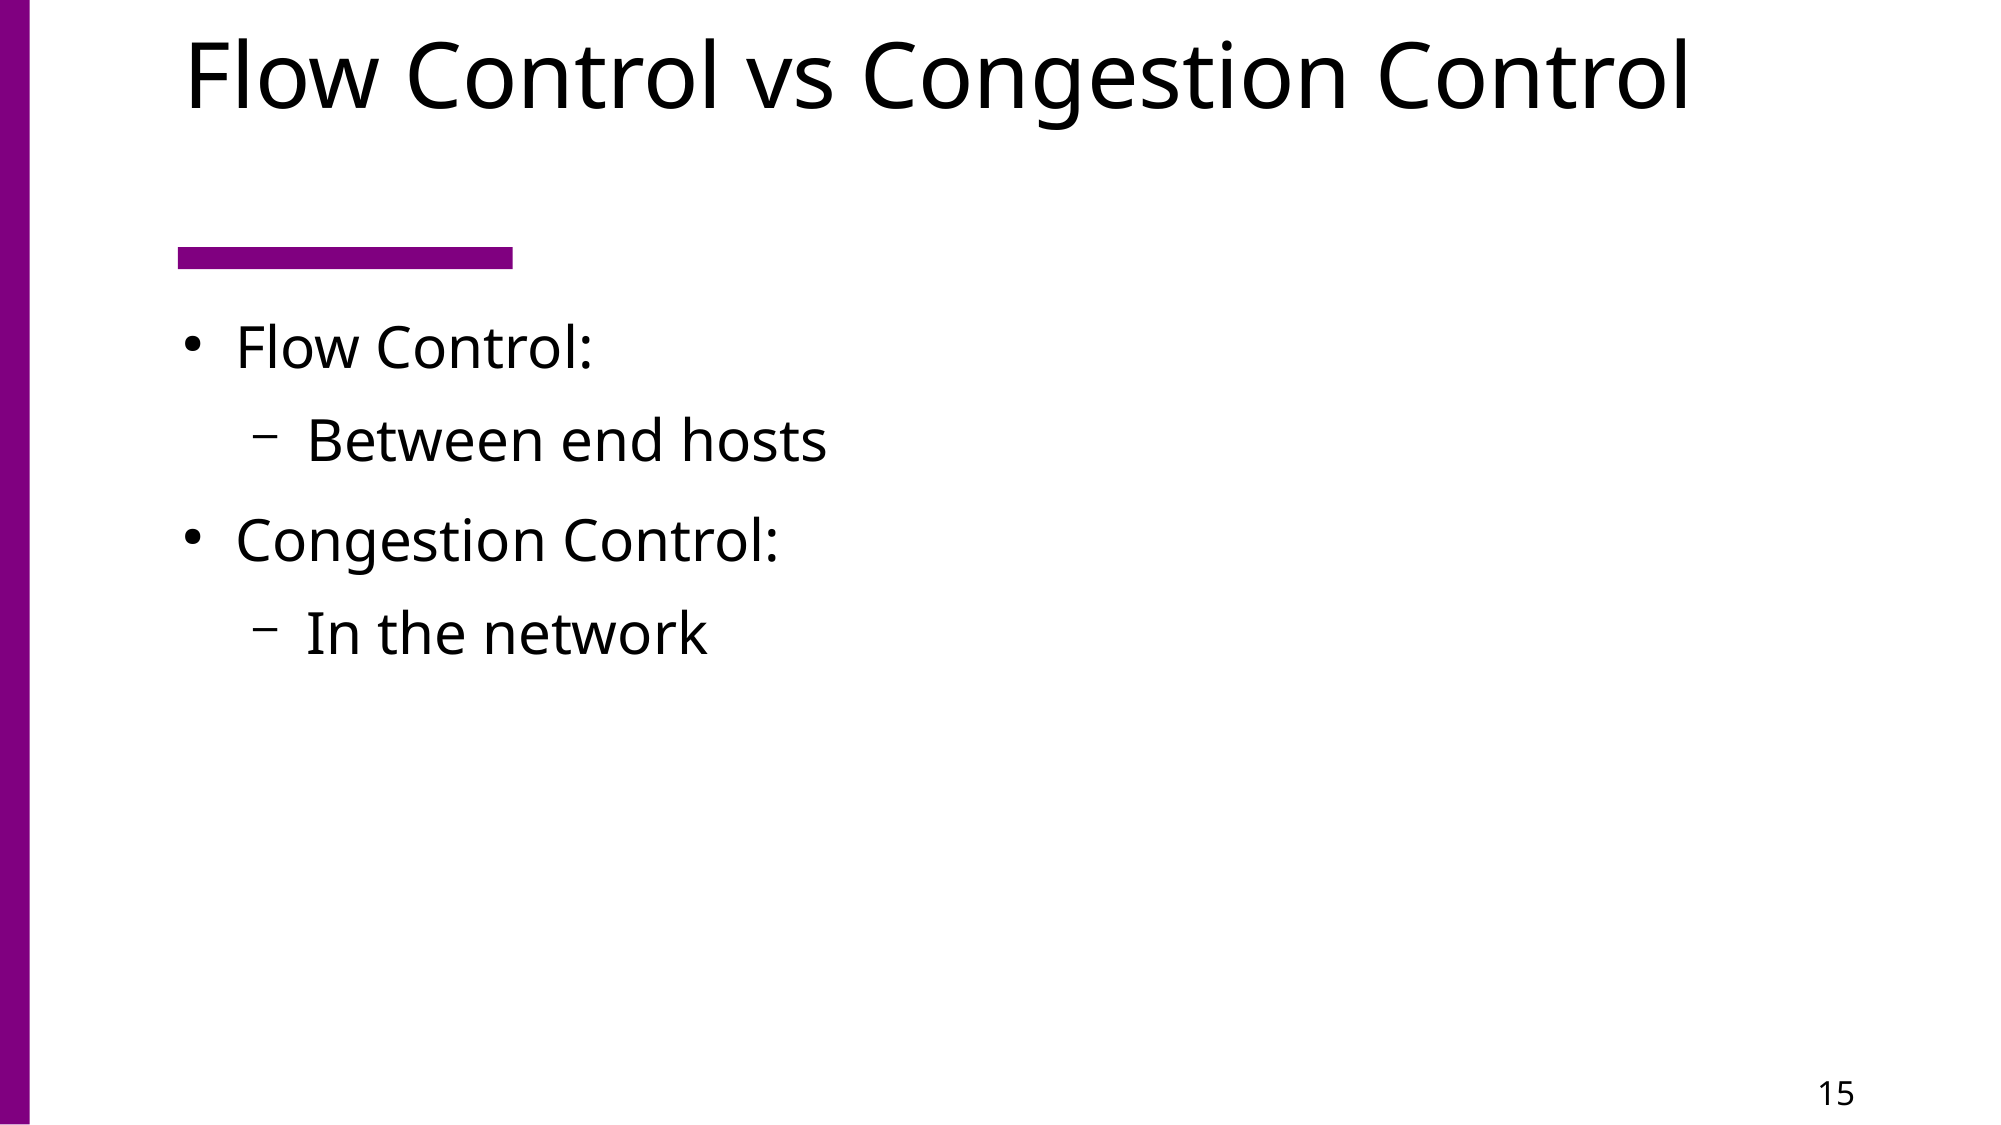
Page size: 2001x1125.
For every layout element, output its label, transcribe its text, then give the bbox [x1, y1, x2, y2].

title Flow Control vs Congestion Control [133, 9, 1946, 135]
list Flow Control: Between end hosts Congestion Control: In the network [149, 302, 1959, 1125]
